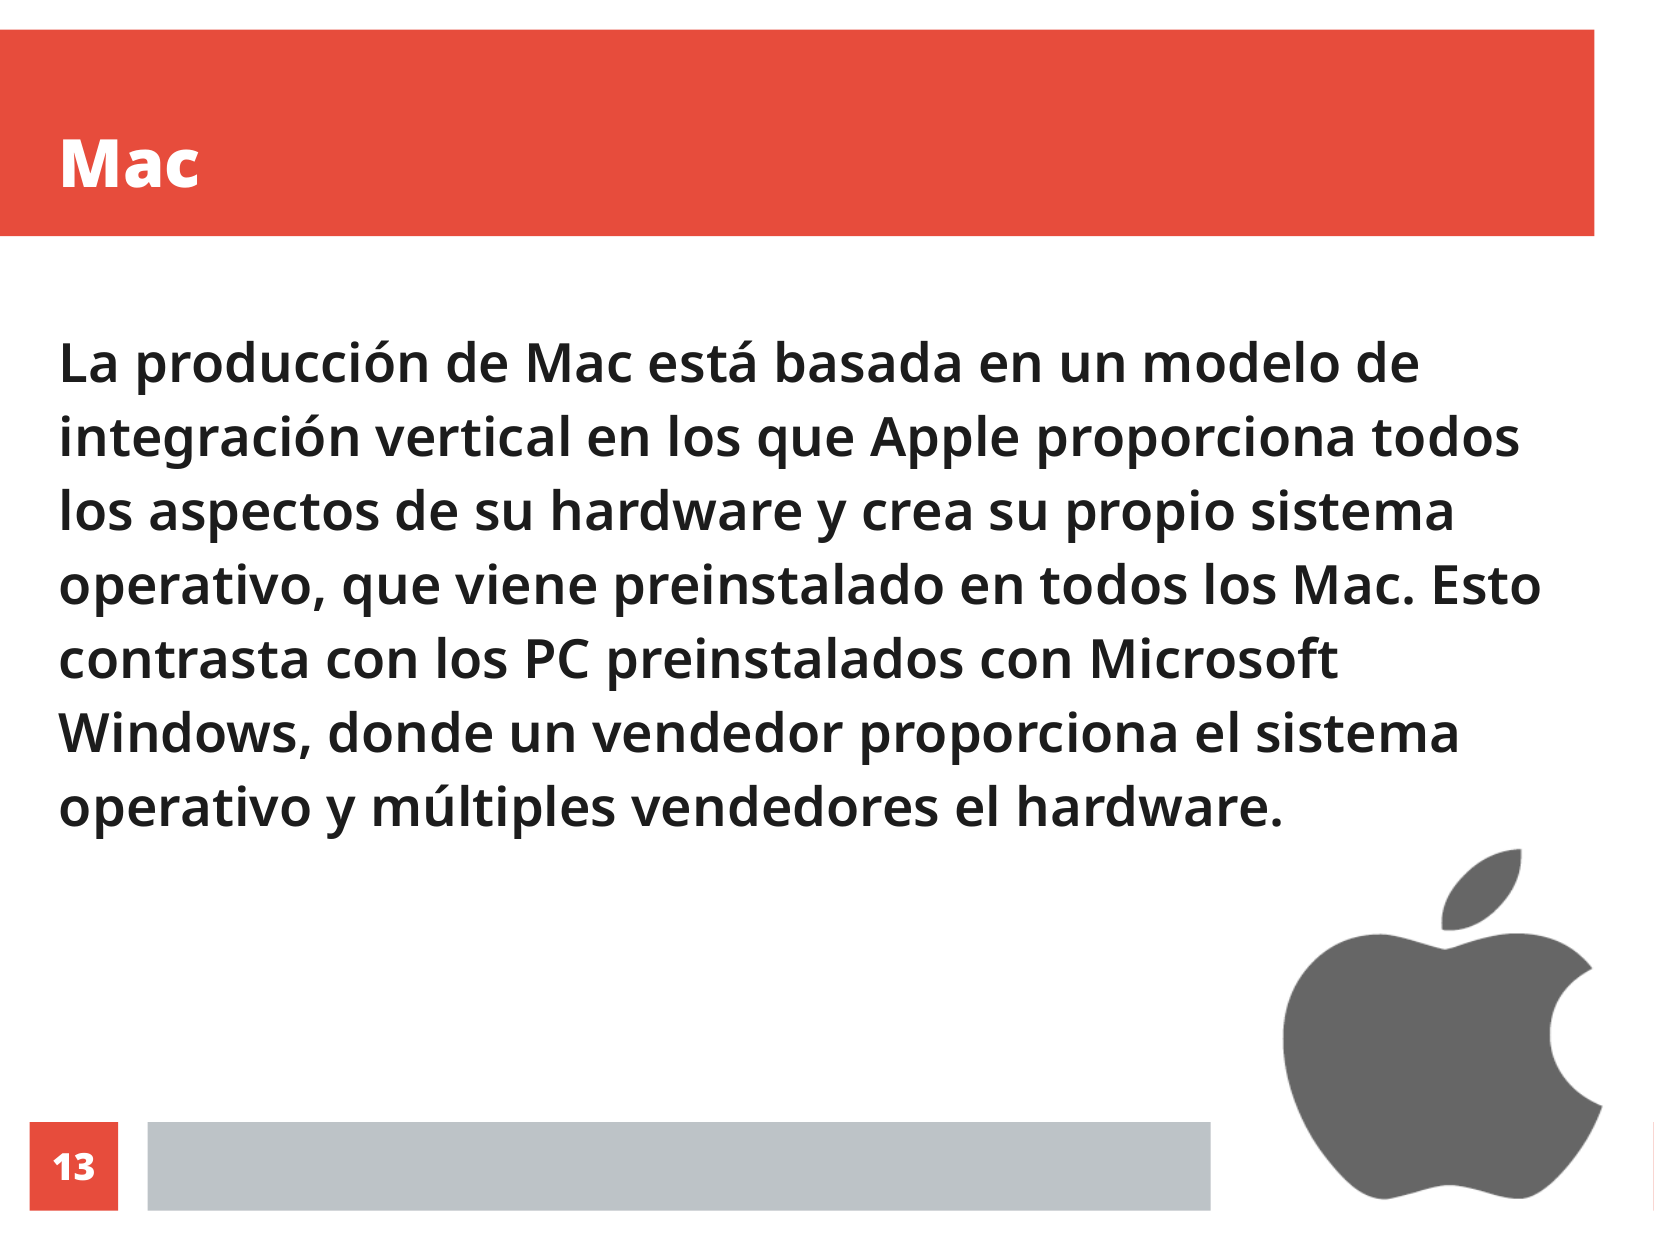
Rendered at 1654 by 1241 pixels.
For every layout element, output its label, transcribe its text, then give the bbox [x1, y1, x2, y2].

list La producción de Mac está basada en un modelo de integración vertical en los que Apple proporciona todos los aspectos de su hardware y crea su propio sistema operativo, que viene preinstalado en todos los Mac. Esto contrasta con los PC preinstalados con Microsoft Windows, donde un vendedor proporciona el sistema operativo y múltiples vendedores el hardware. [59, 324, 1565, 1093]
picture [1235, 839, 1654, 1216]
title Mac [59, 59, 1595, 207]
